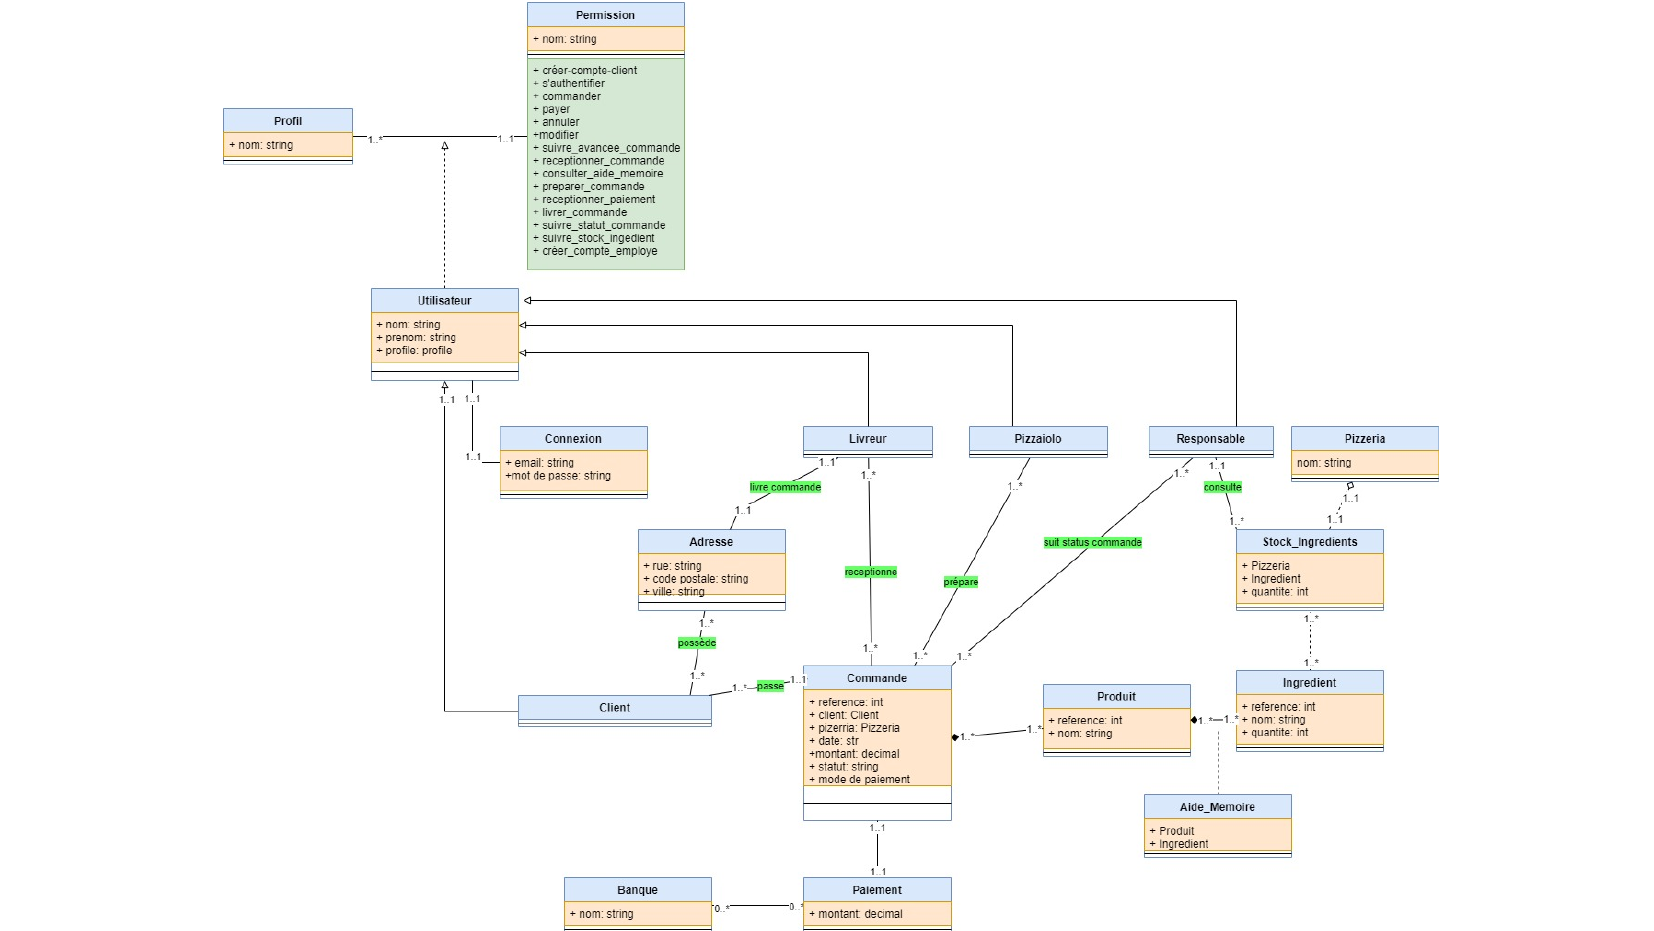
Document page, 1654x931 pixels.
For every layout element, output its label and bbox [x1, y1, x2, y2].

picture [223, 2, 1439, 931]
